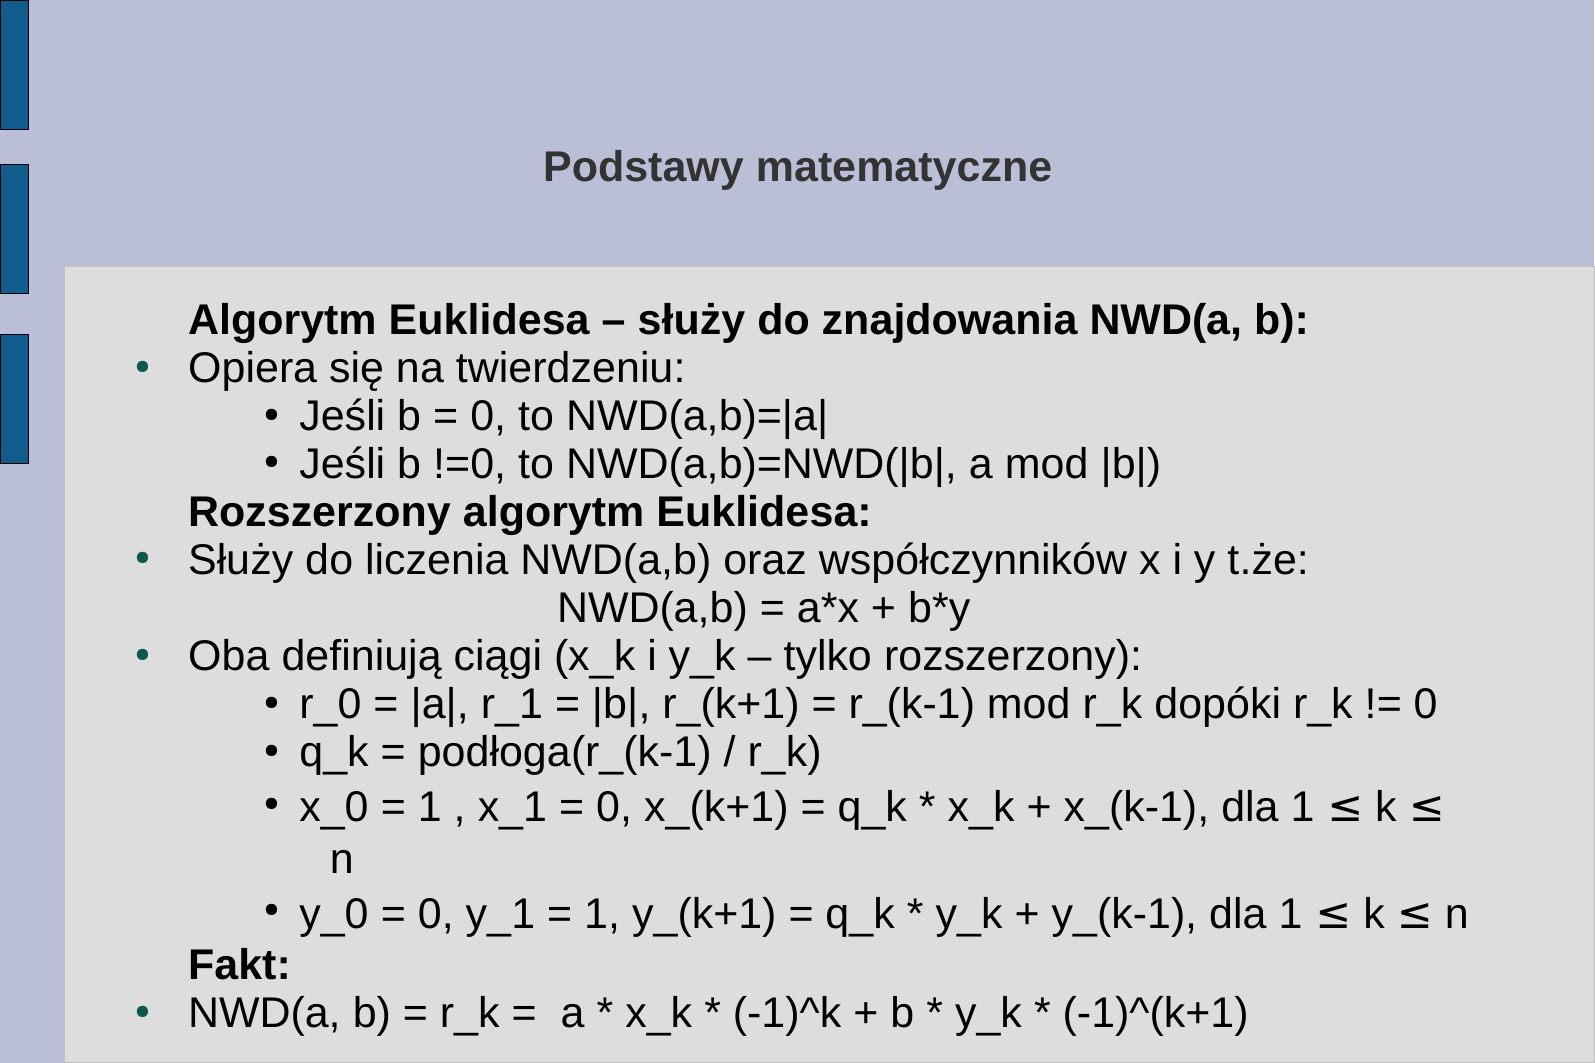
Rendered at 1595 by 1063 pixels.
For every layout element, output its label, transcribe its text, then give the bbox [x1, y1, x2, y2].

title Podstawy matematyczne [117, 78, 1479, 256]
list Algorytm Euklidesa – służy do znajdowania NWD(a, b): Opiera się na twierdzeniu: Jeśli b = 0, to NWD(a,b)=|a| Jeśli b !=0, to NWD(a,b)=NWD(|b|, a mod |b|) Rozszerzony algorytm Euklidesa: Służy do liczenia NWD(a,b) oraz współczynników x i y t.że: NWD(a,b) = a*x + b*y Oba definiują ciągi (x_k i y_k – tylko rozszerzony): r_0 = |a|, r_1 = |b|, r_(k+1) = r_(k-1) mod r_k dopóki r_k != 0 q_k = podłoga(r_(k-1) / r_k) x_0 = 1 , x_1 = 0, x_(k+1) = q_k * x_k + x_(k-1), dla 1 ≤ k ≤ n y_0 = 0, y_1 = 1, y_(k+1) = q_k * y_k + y_(k-1), dla 1 ≤ k ≤ n Fakt: NWD(a, b) = r_k = a * x_k * (-1)^k + b * y_k * (-1)^(k+1) [117, 295, 1479, 989]
